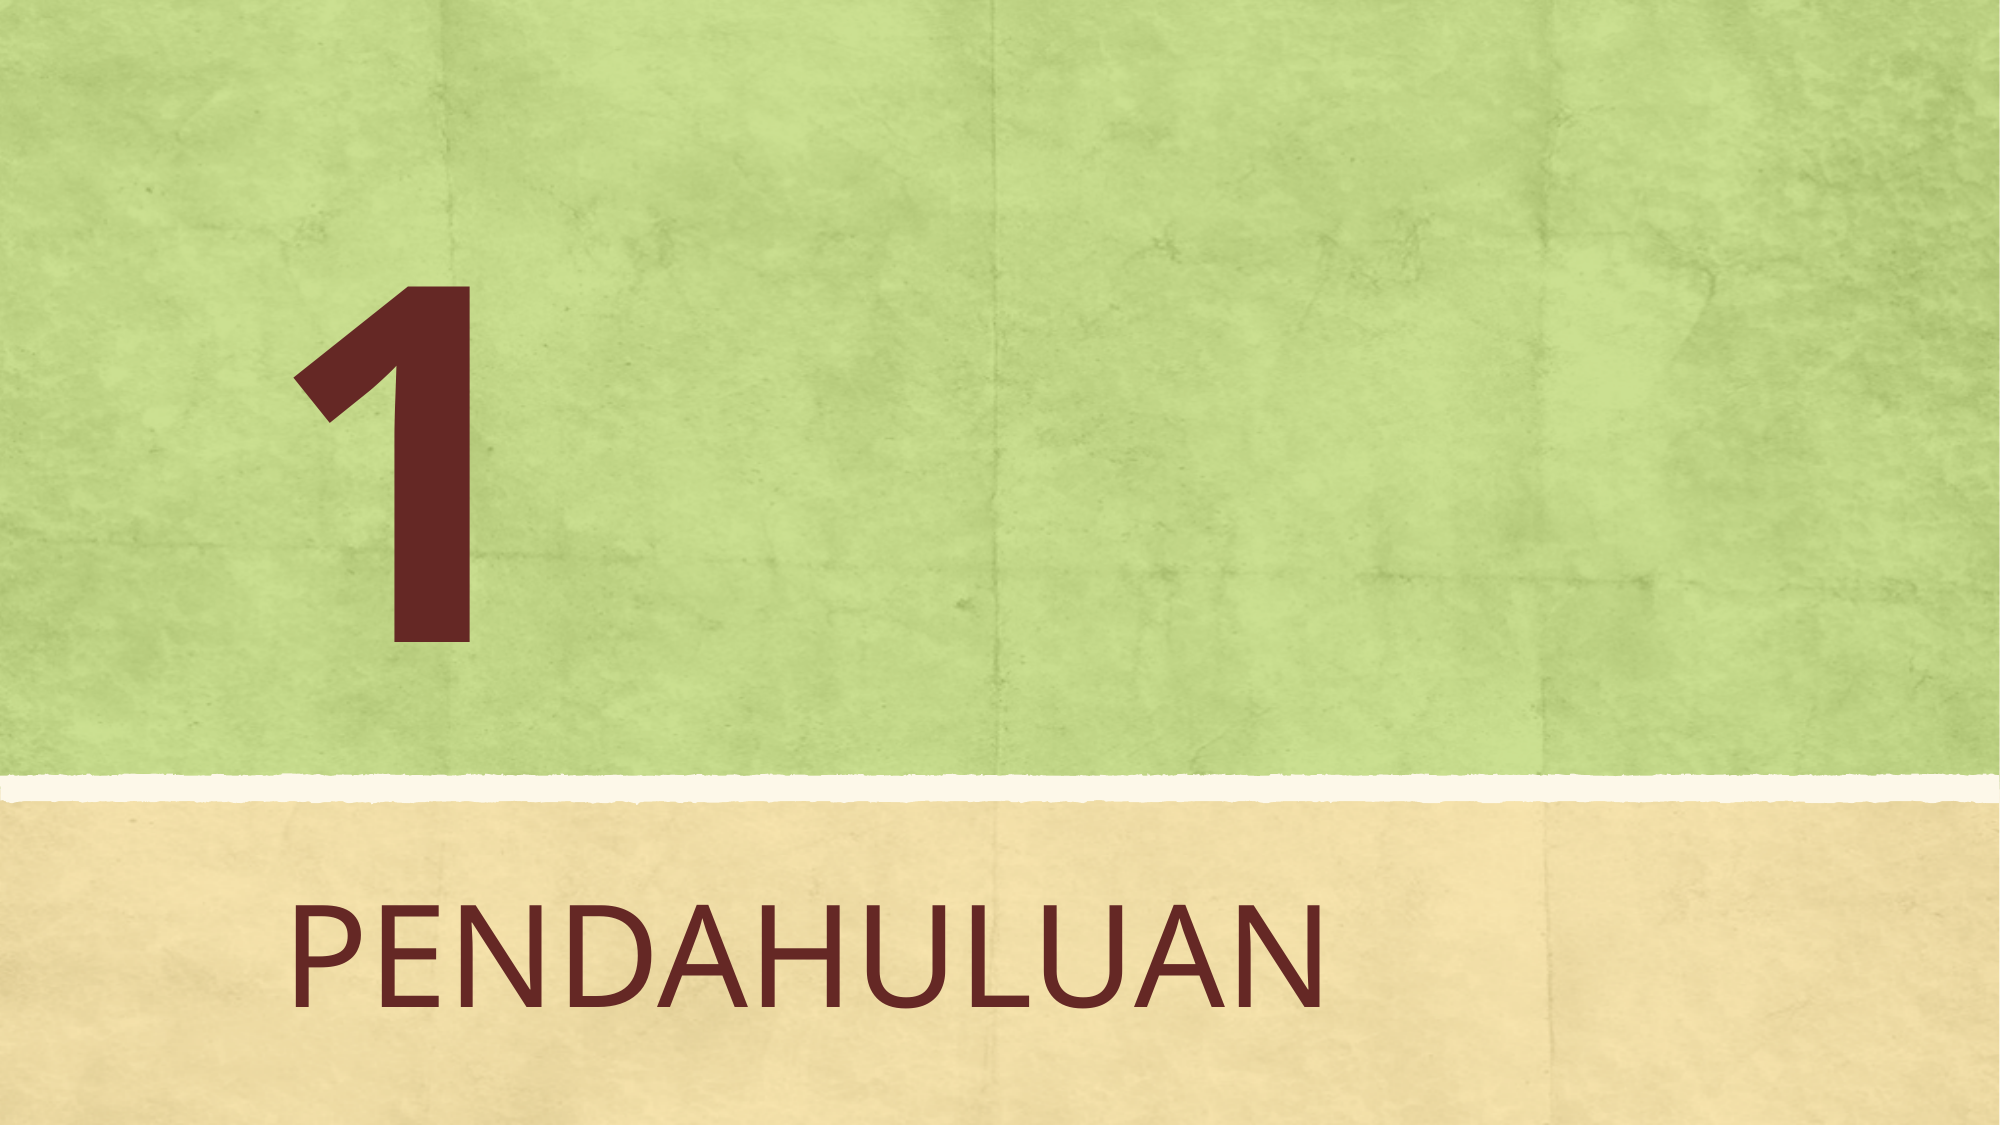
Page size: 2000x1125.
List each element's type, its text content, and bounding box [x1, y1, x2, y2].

title 1 [249, 312, 1750, 750]
list PENDAHULUAN [267, 857, 1618, 1046]
picture [0, 801, 2000, 1125]
